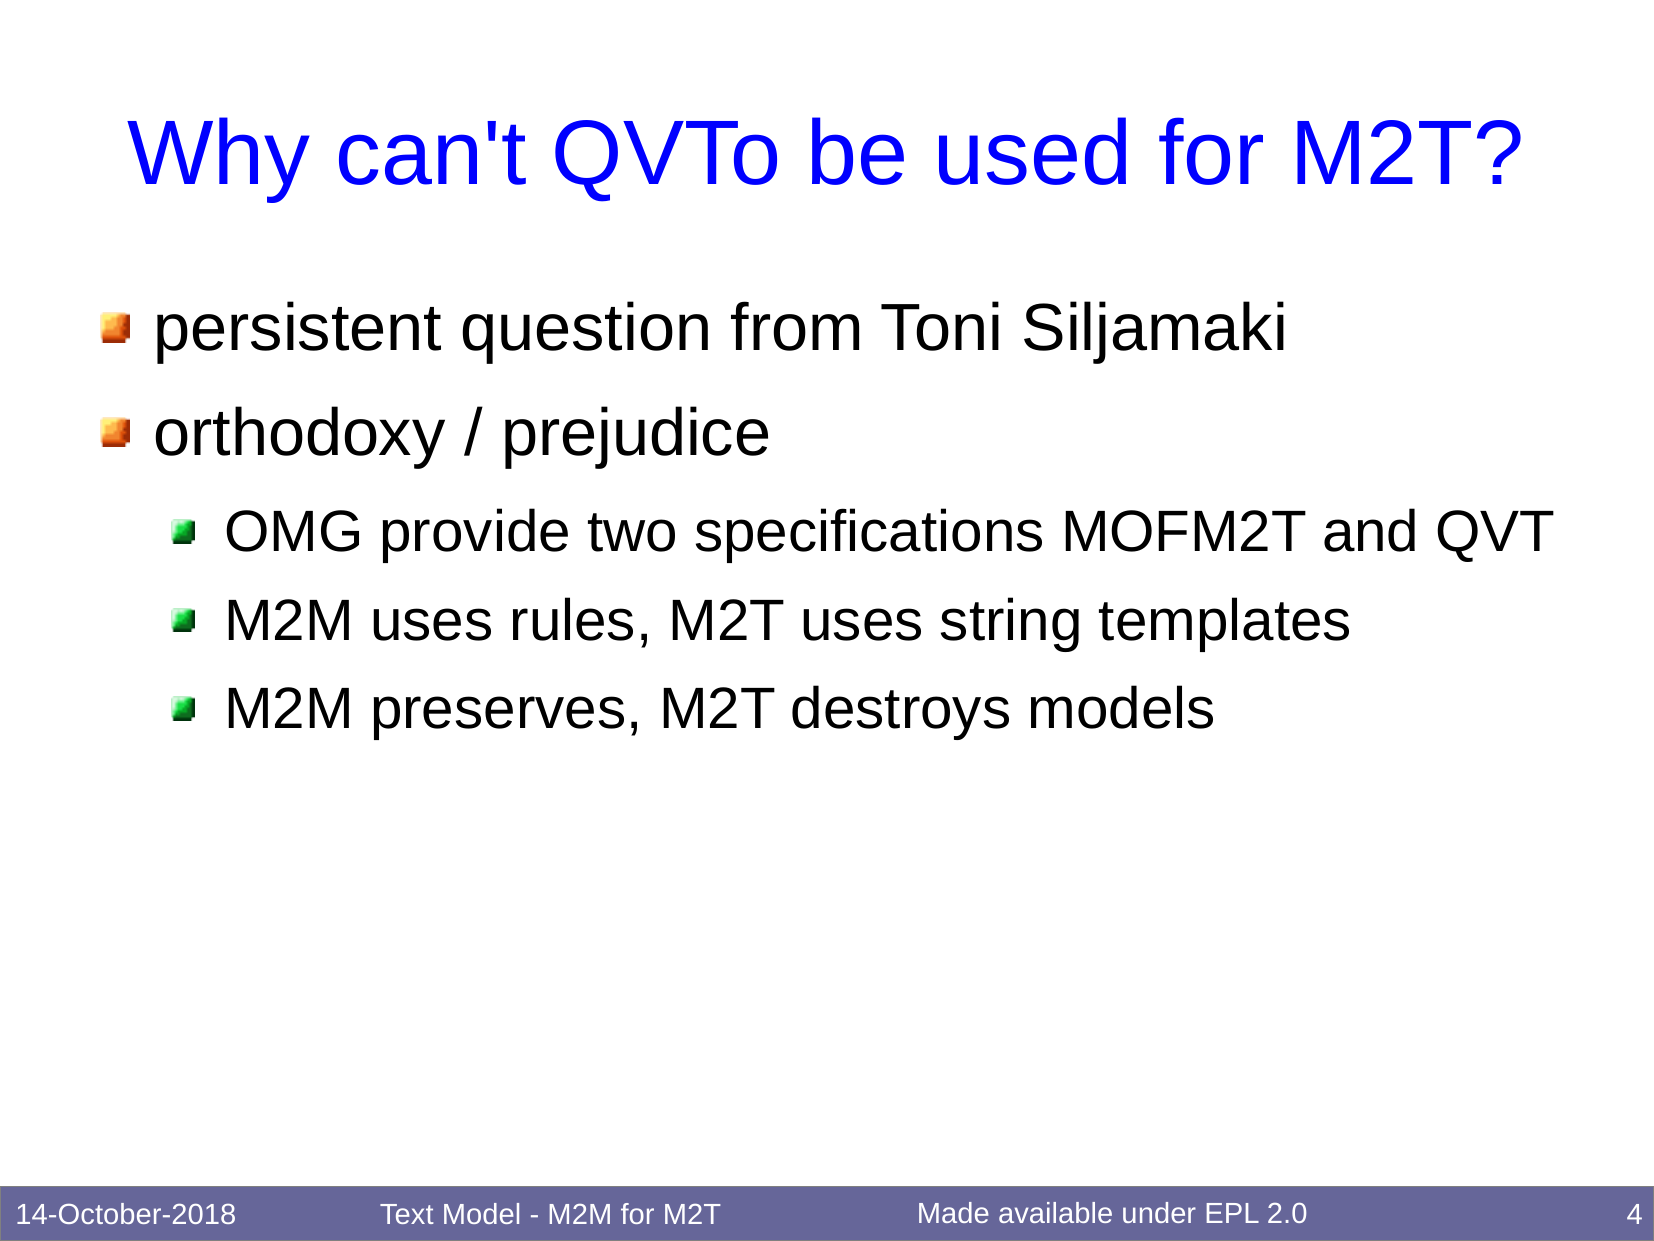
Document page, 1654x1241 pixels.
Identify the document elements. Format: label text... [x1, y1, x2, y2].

title Why can't QVTo be used for M2T? [82, 49, 1571, 257]
list persistent question from Toni Siljamaki orthodoxy / prejudice OMG provide two specifications MOFM2T and QVT M2M uses rules, M2T uses string templates M2M preserves, M2T destroys models [82, 290, 1571, 1010]
